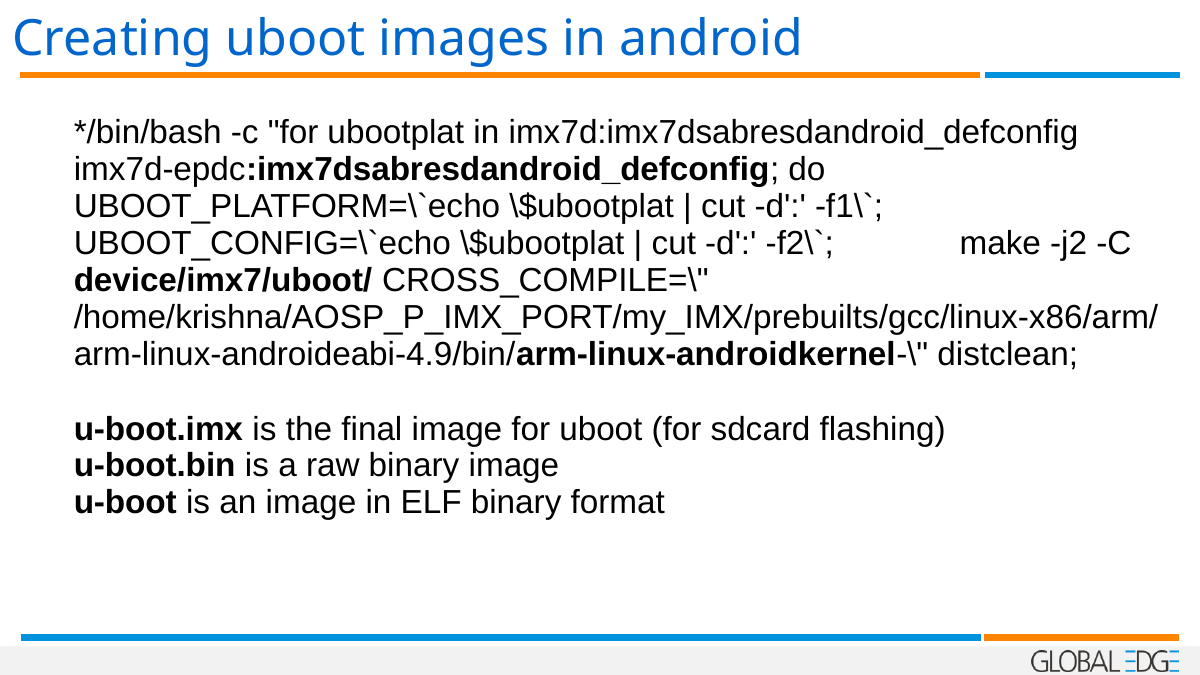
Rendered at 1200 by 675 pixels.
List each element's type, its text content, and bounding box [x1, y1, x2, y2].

text_box */bin/bash -c "for ubootplat in imx7d:imx7dsabresdandroid_defconfig imx7d-epdc:imx7dsabresdandroid_defconfig; do UBOOT_PLATFORM=\`echo \$ubootplat | cut -d':' -f1\`; UBOOT_CONFIG=\`echo \$ubootplat | cut -d':' -f2\`; make -j2 -C device/imx7/uboot/ CROSS_COMPILE=\" /home/krishna/AOSP_P_IMX_PORT/my_IMX/prebuilts/gcc/linux-x86/arm/arm-linux-androideabi-4.9/bin/arm-linux-androidkernel-\" distclean; u-boot.imx is the final image for uboot (for sdcard flashing) u-boot.bin is a raw binary image u-boot is an image in ELF binary format [23, 106, 1182, 583]
picture [1031, 650, 1179, 672]
title Creating uboot images in android [12, 6, 1088, 66]
